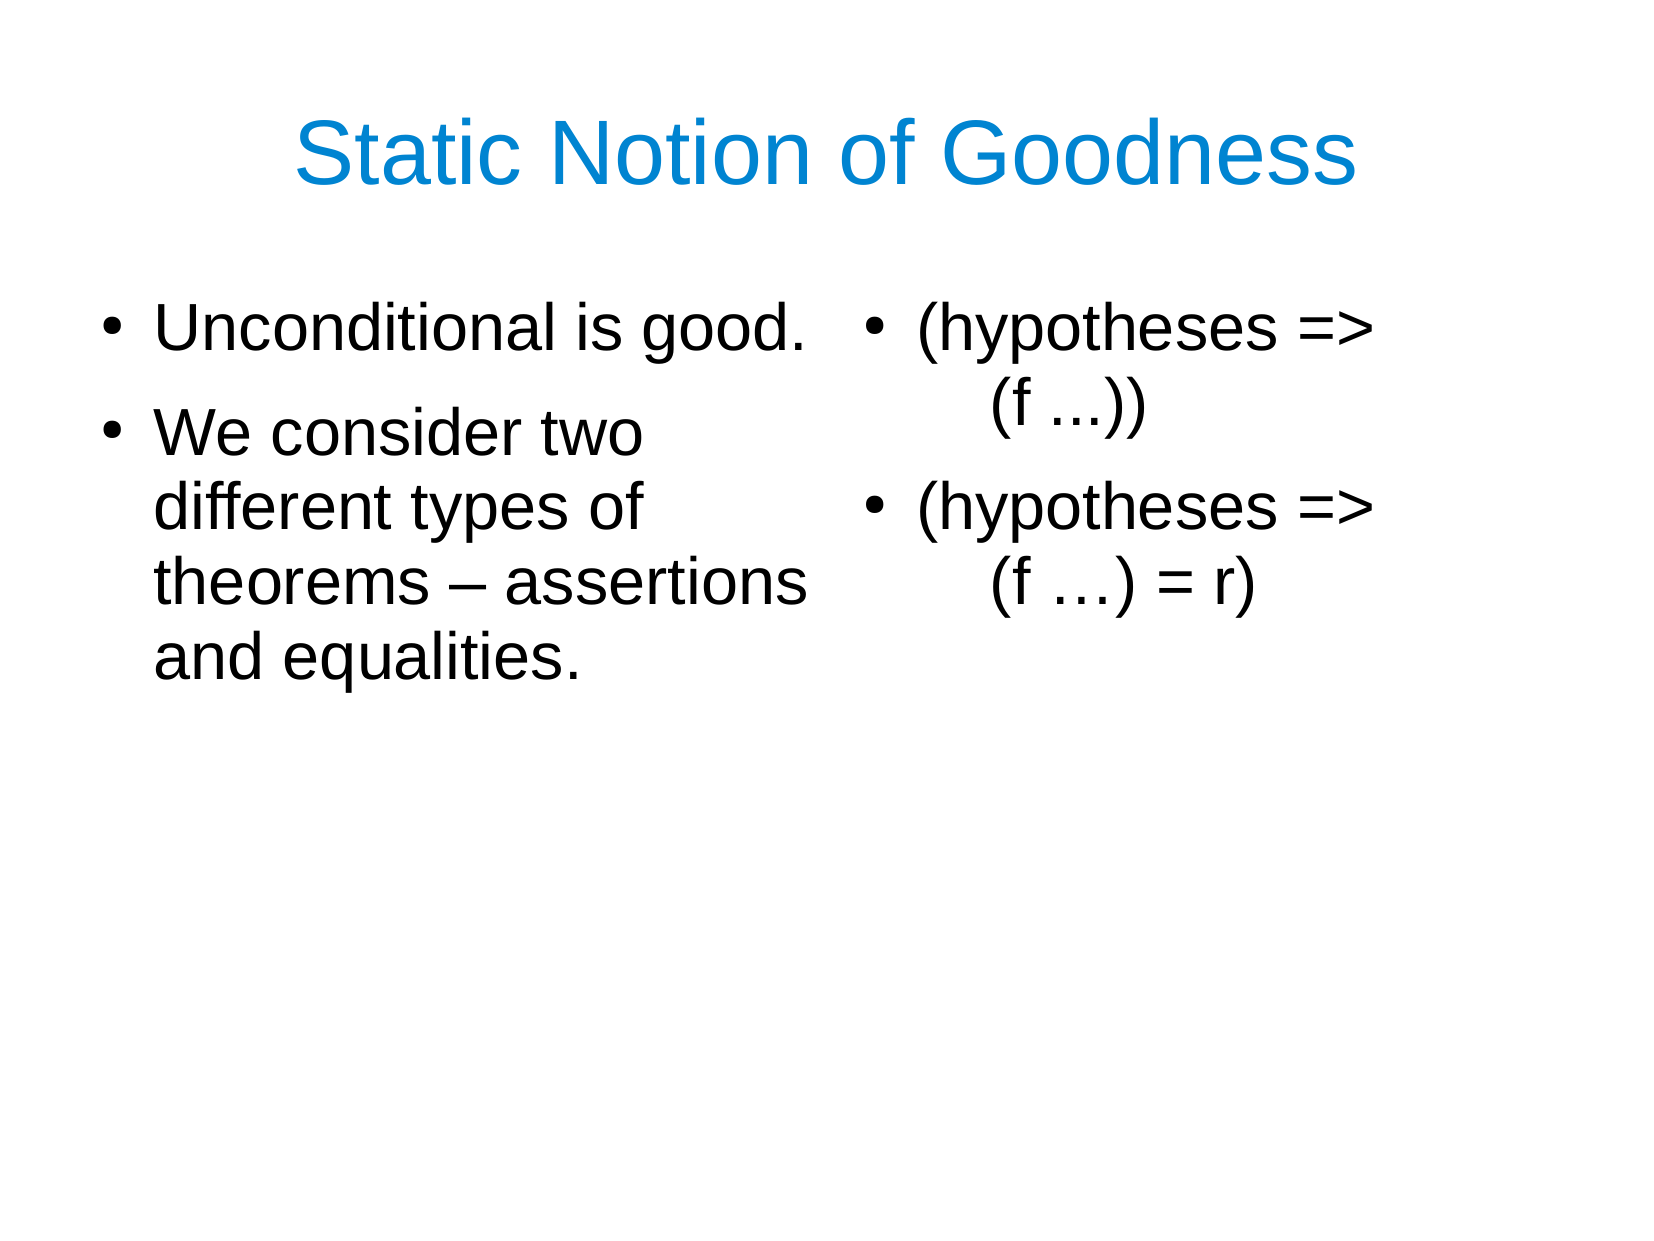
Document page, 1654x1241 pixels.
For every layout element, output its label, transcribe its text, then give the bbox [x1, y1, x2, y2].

list Unconditional is good. We consider two different types of theorems – assertions and equalities. [82, 290, 826, 1109]
list (hypotheses => (f ...)) (hypotheses => (f …) = r) [845, 290, 1572, 1109]
title Static Notion of Goodness [82, 49, 1571, 257]
